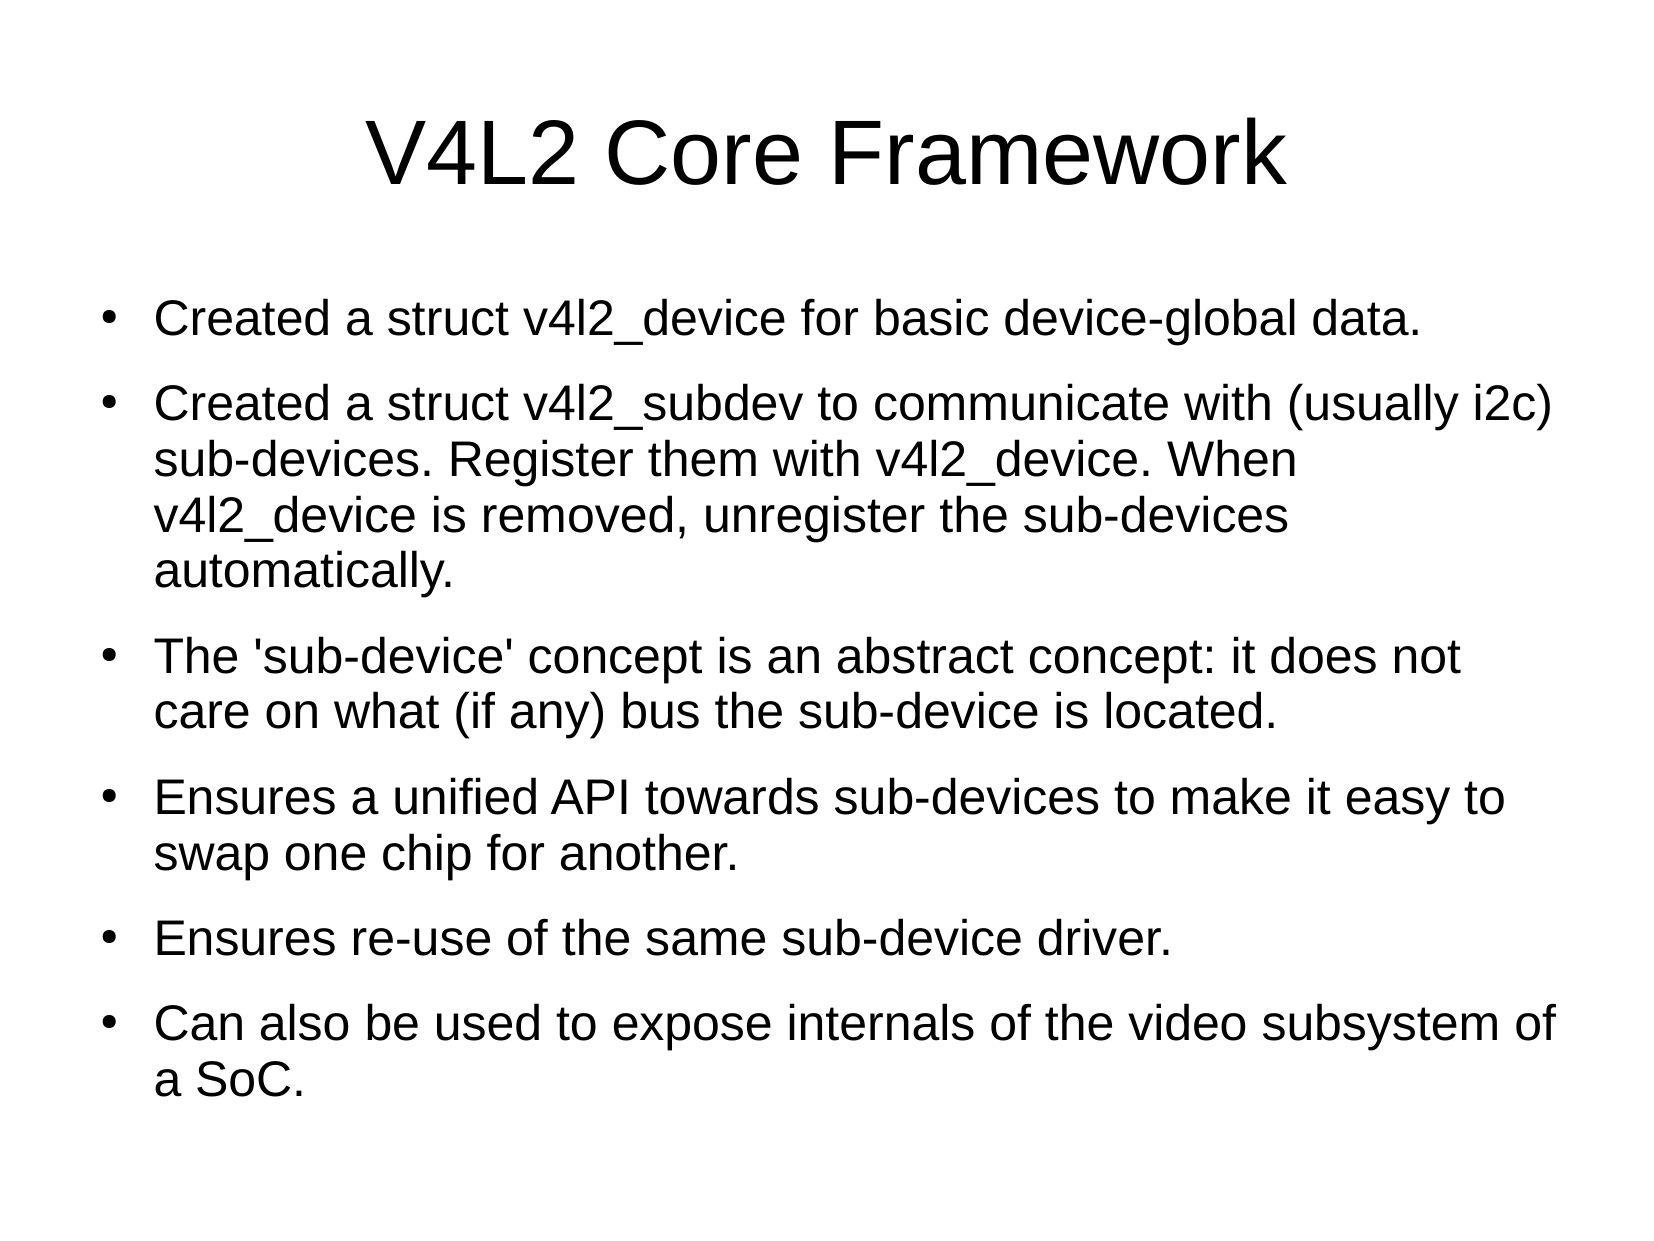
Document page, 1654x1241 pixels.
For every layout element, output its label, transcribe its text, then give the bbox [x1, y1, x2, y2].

list Created a struct v4l2_device for basic device-global data. Created a struct v4l2_subdev to communicate with (usually i2c) sub-devices. Register them with v4l2_device. When v4l2_device is removed, unregister the sub-devices automatically. The 'sub-device' concept is an abstract concept: it does not care on what (if any) bus the sub-device is located. Ensures a unified API towards sub-devices to make it easy to swap one chip for another. Ensures re-use of the same sub-device driver. Can also be used to expose internals of the video subsystem of a SoC. [82, 290, 1571, 1107]
title V4L2 Core Framework [82, 56, 1571, 250]
